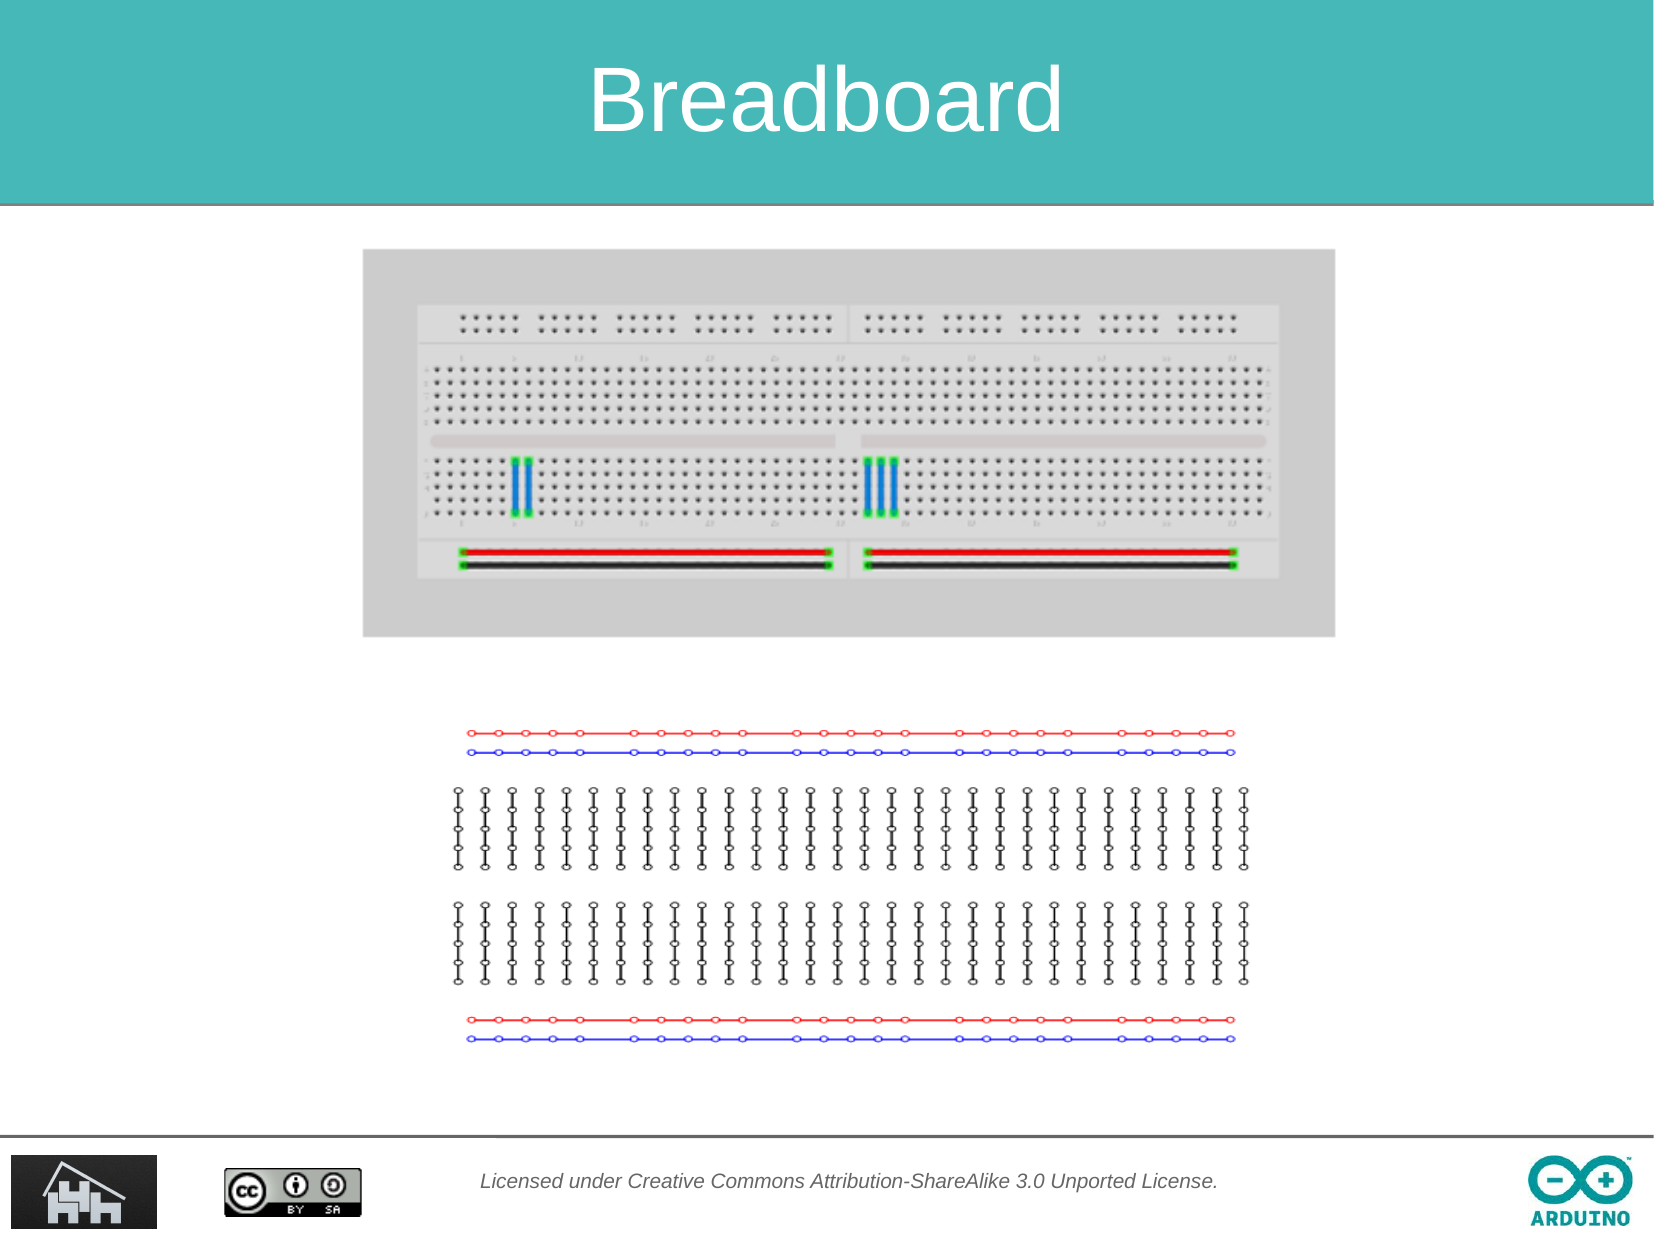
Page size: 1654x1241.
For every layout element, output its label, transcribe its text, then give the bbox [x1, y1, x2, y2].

picture [283, 673, 1418, 1099]
picture [342, 236, 1359, 655]
picture [11, 1155, 157, 1229]
picture [224, 1168, 362, 1217]
picture [1498, 1149, 1654, 1233]
title Breadboard [0, 0, 1654, 204]
